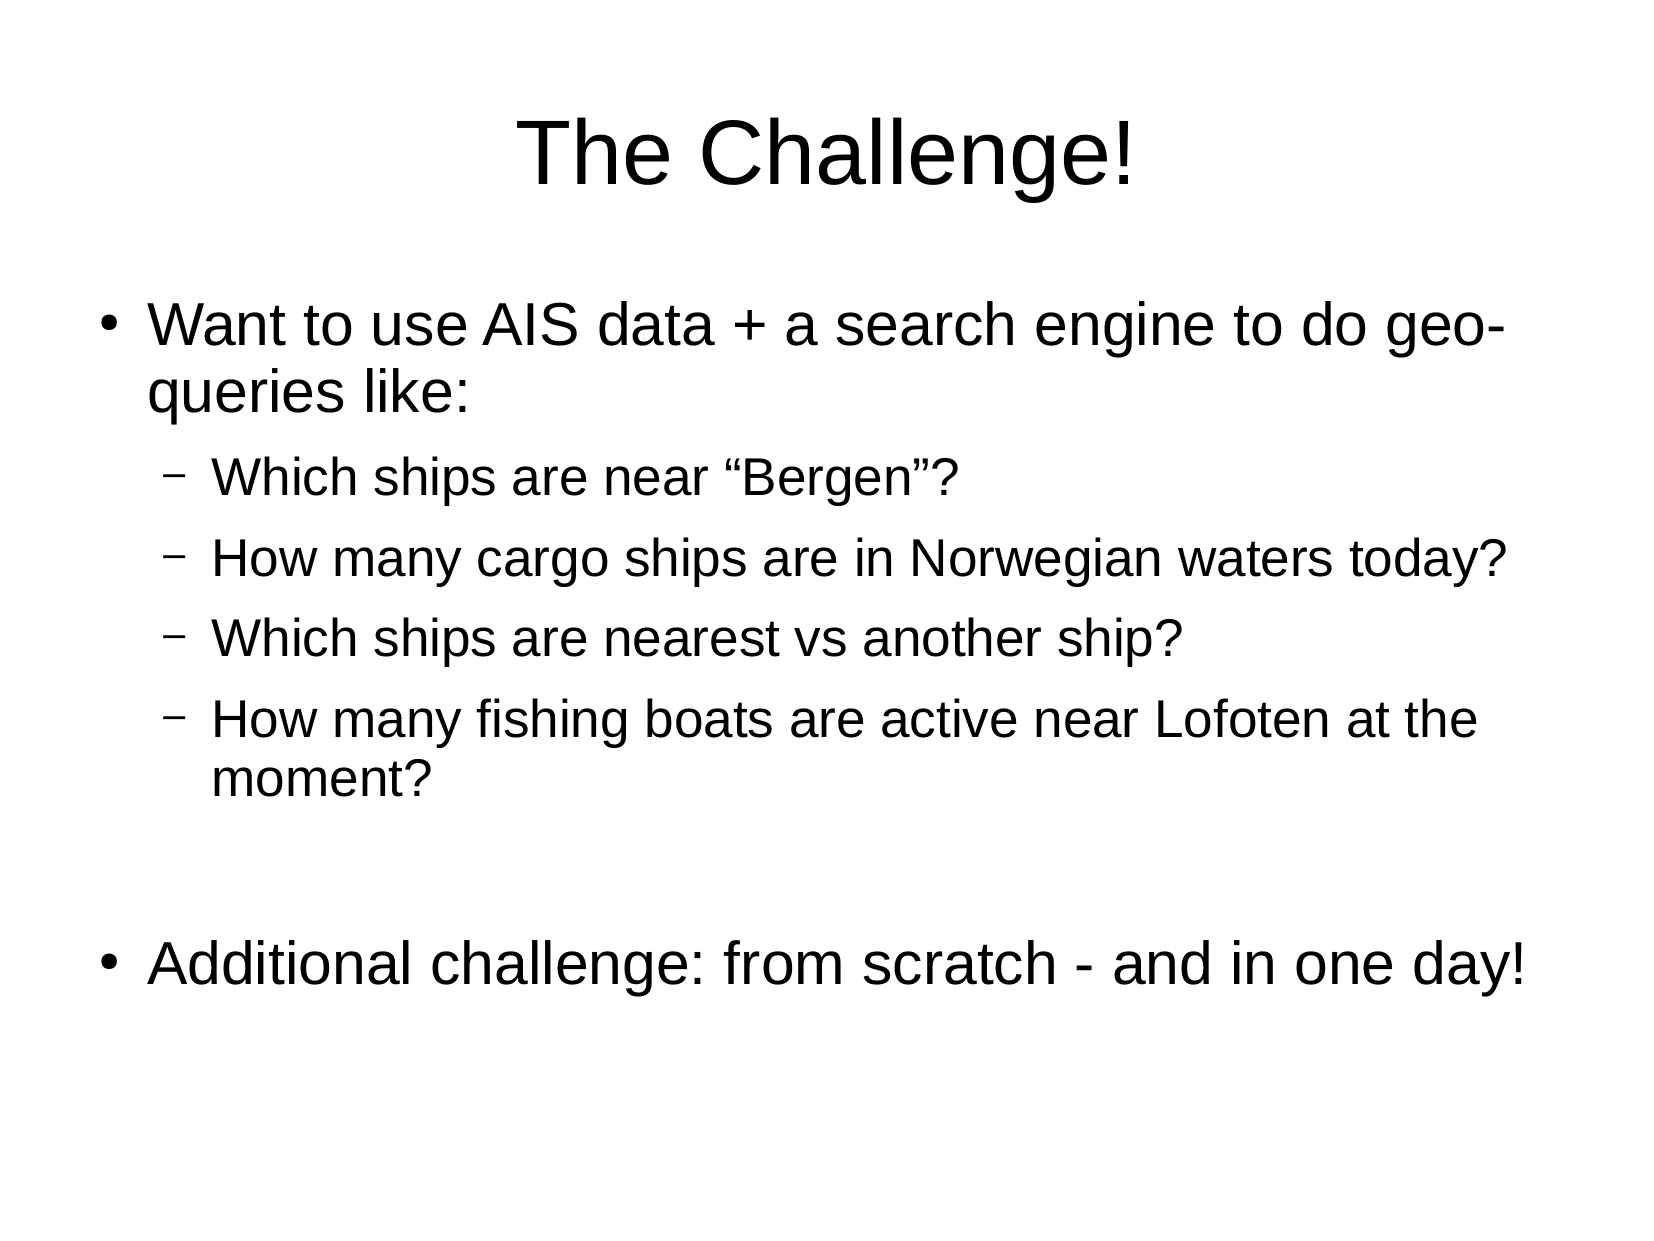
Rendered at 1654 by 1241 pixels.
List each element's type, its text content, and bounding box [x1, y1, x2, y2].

title The Challenge! [82, 49, 1571, 257]
list Want to use AIS data + a search engine to do geo-queries like: Which ships are near “Bergen”? How many cargo ships are in Norwegian waters today? Which ships are nearest vs another ship? How many fishing boats are active near Lofoten at the moment? Additional challenge: from scratch - and in one day! [82, 290, 1571, 1010]
